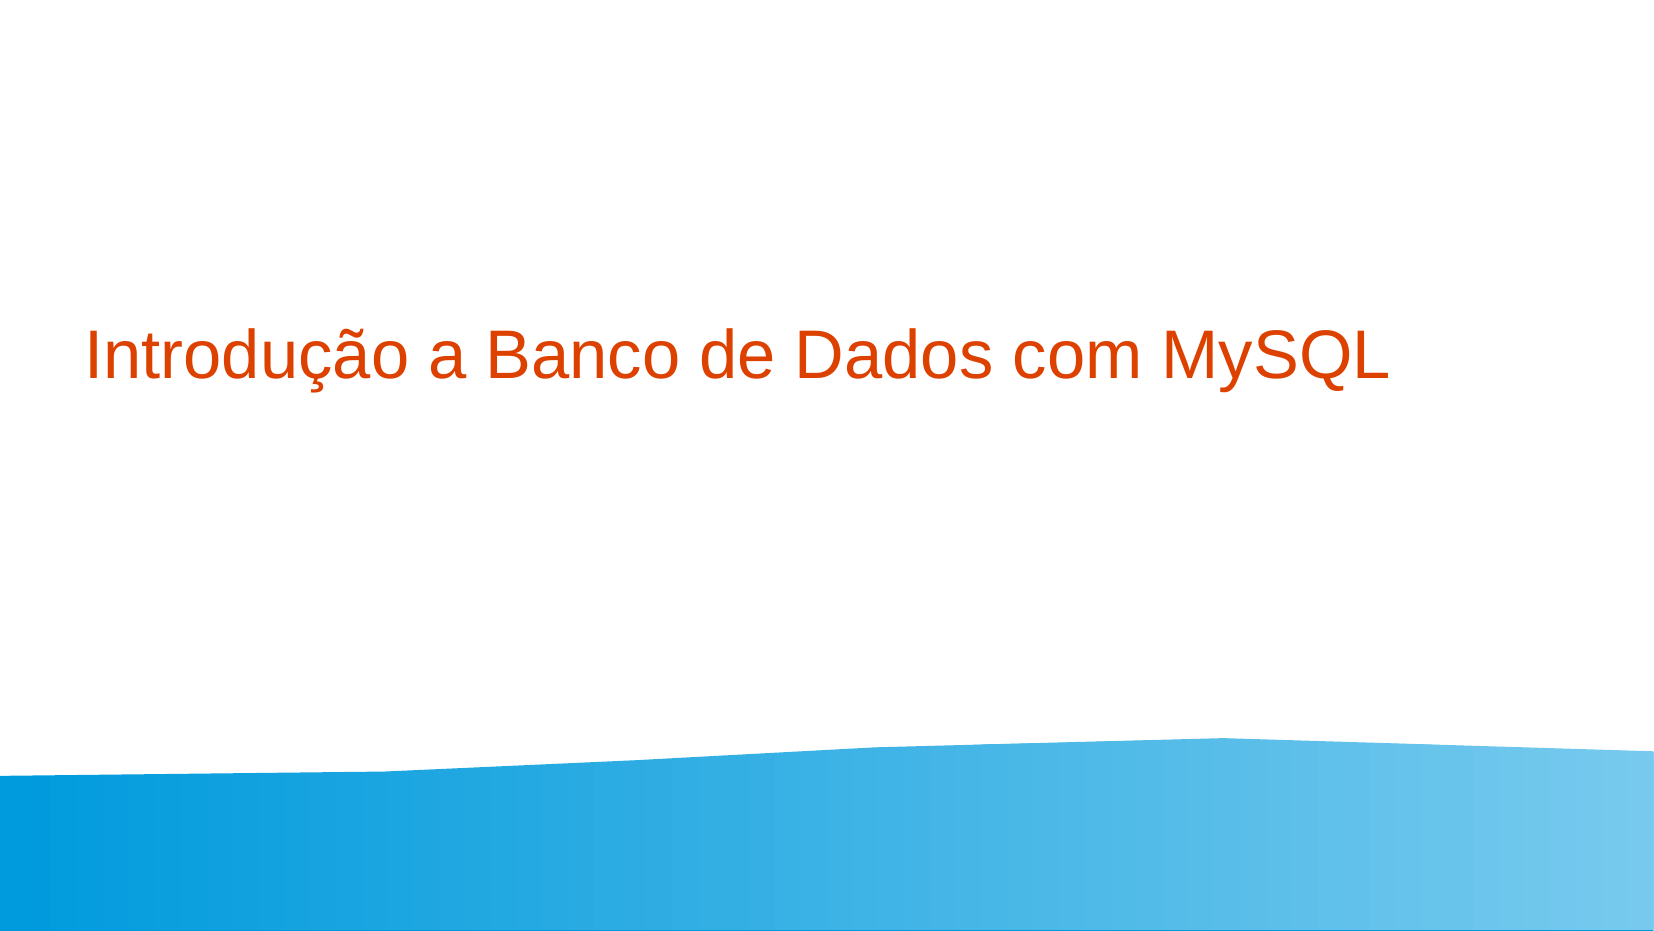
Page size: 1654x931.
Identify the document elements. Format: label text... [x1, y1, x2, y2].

title Introdução a Banco de Dados com MySQL [0, 265, 1477, 443]
